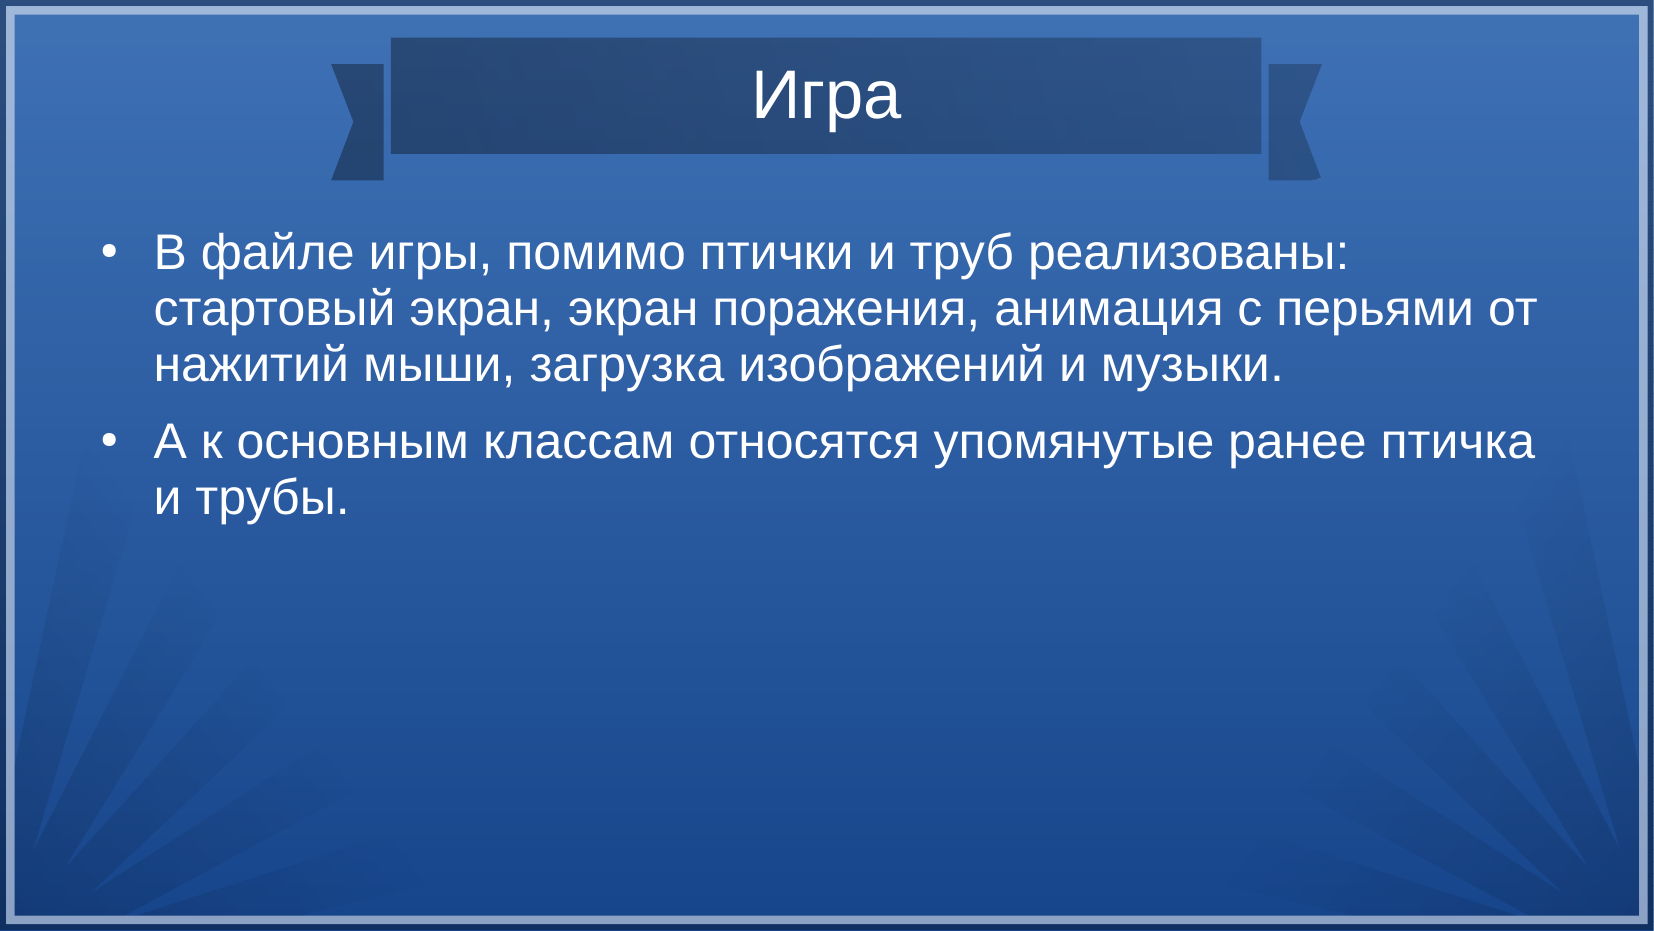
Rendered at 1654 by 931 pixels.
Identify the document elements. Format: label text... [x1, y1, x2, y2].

title Игра [389, 35, 1264, 154]
list В файле игры, помимо птички и труб реализованы: стартовый экран, экран поражения, анимация с перьями от нажитий мыши, загрузка изображений и музыки. А к основным классам относятся упомянутые ранее птичка и трубы. [82, 224, 1571, 848]
